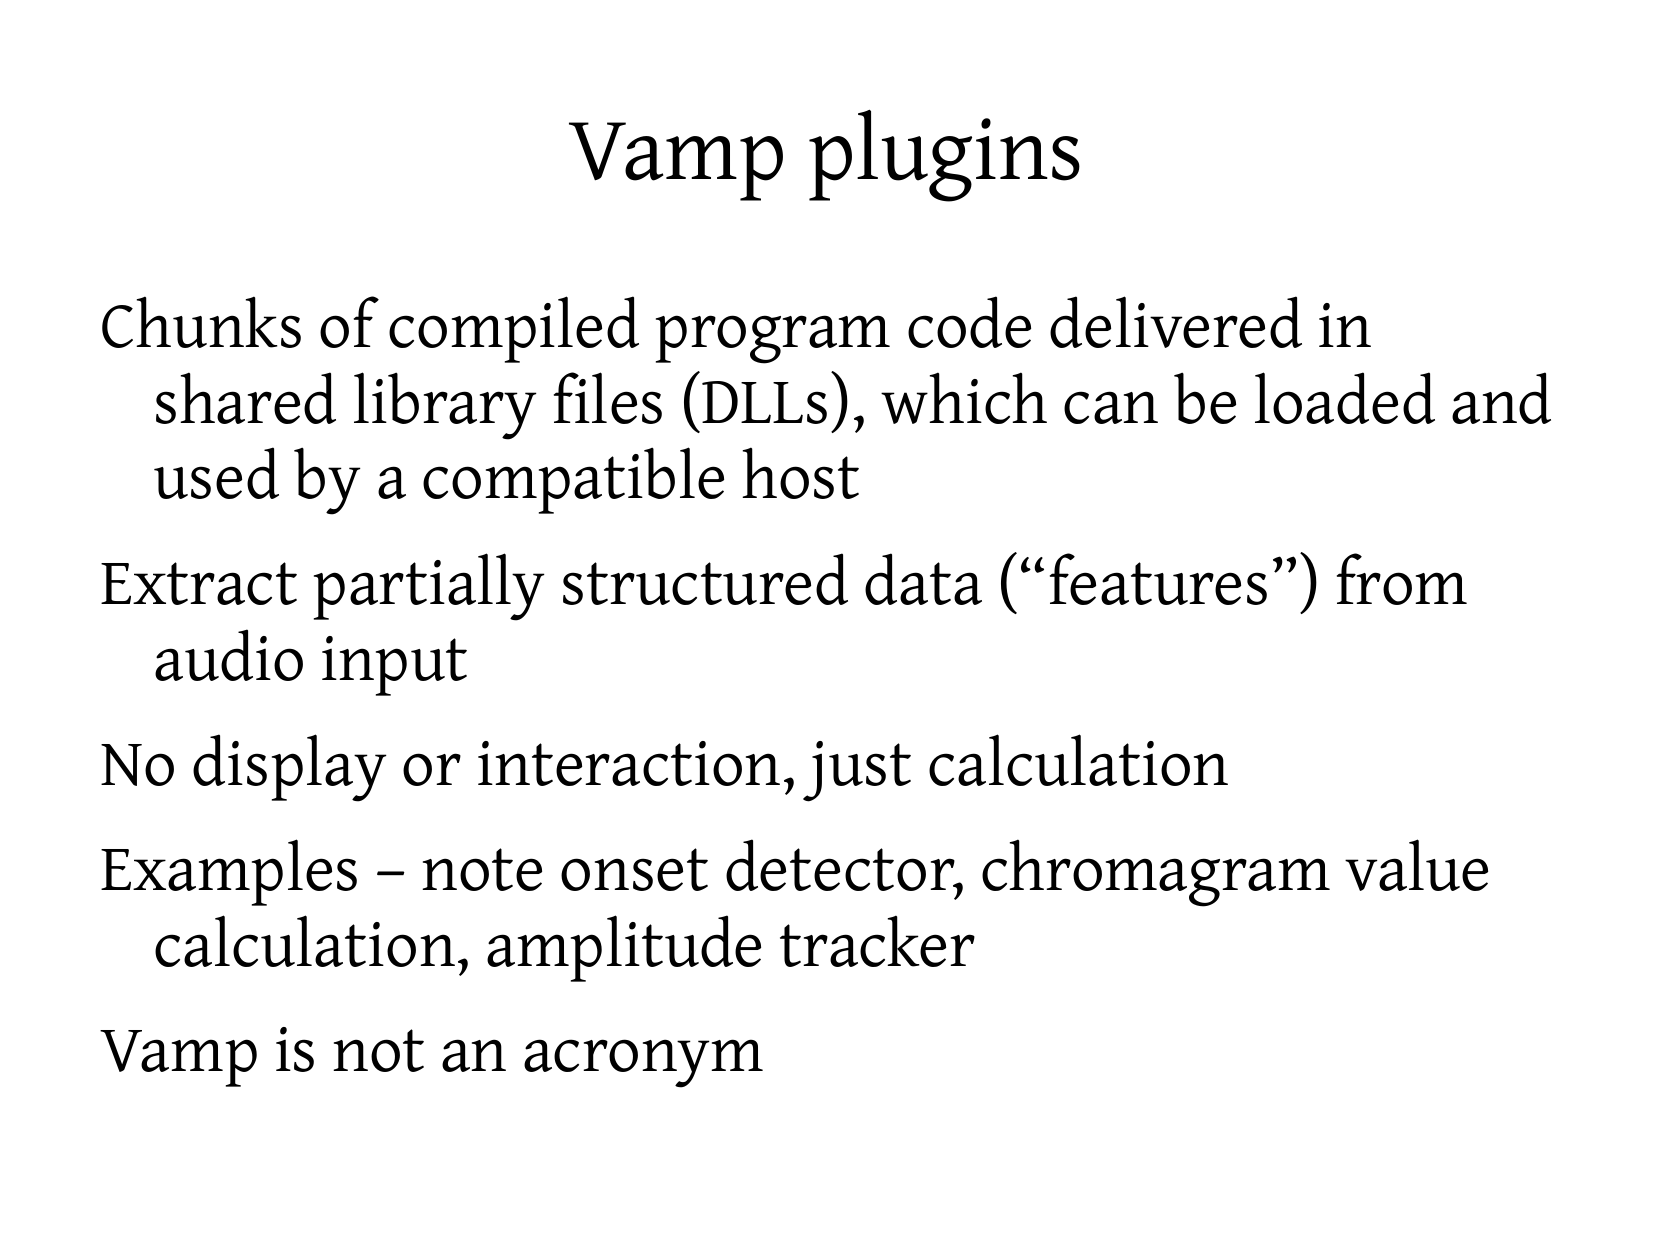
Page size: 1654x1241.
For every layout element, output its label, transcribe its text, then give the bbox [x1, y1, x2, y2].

title Vamp plugins [82, 56, 1571, 250]
list Chunks of compiled program code delivered in shared library files (DLLs), which can be loaded and used by a compatible host Extract partially structured data (“features”) from audio input No display or interaction, just calculation Examples – note onset detector, chromagram value calculation, amplitude tracker Vamp is not an acronym [82, 290, 1571, 1094]
